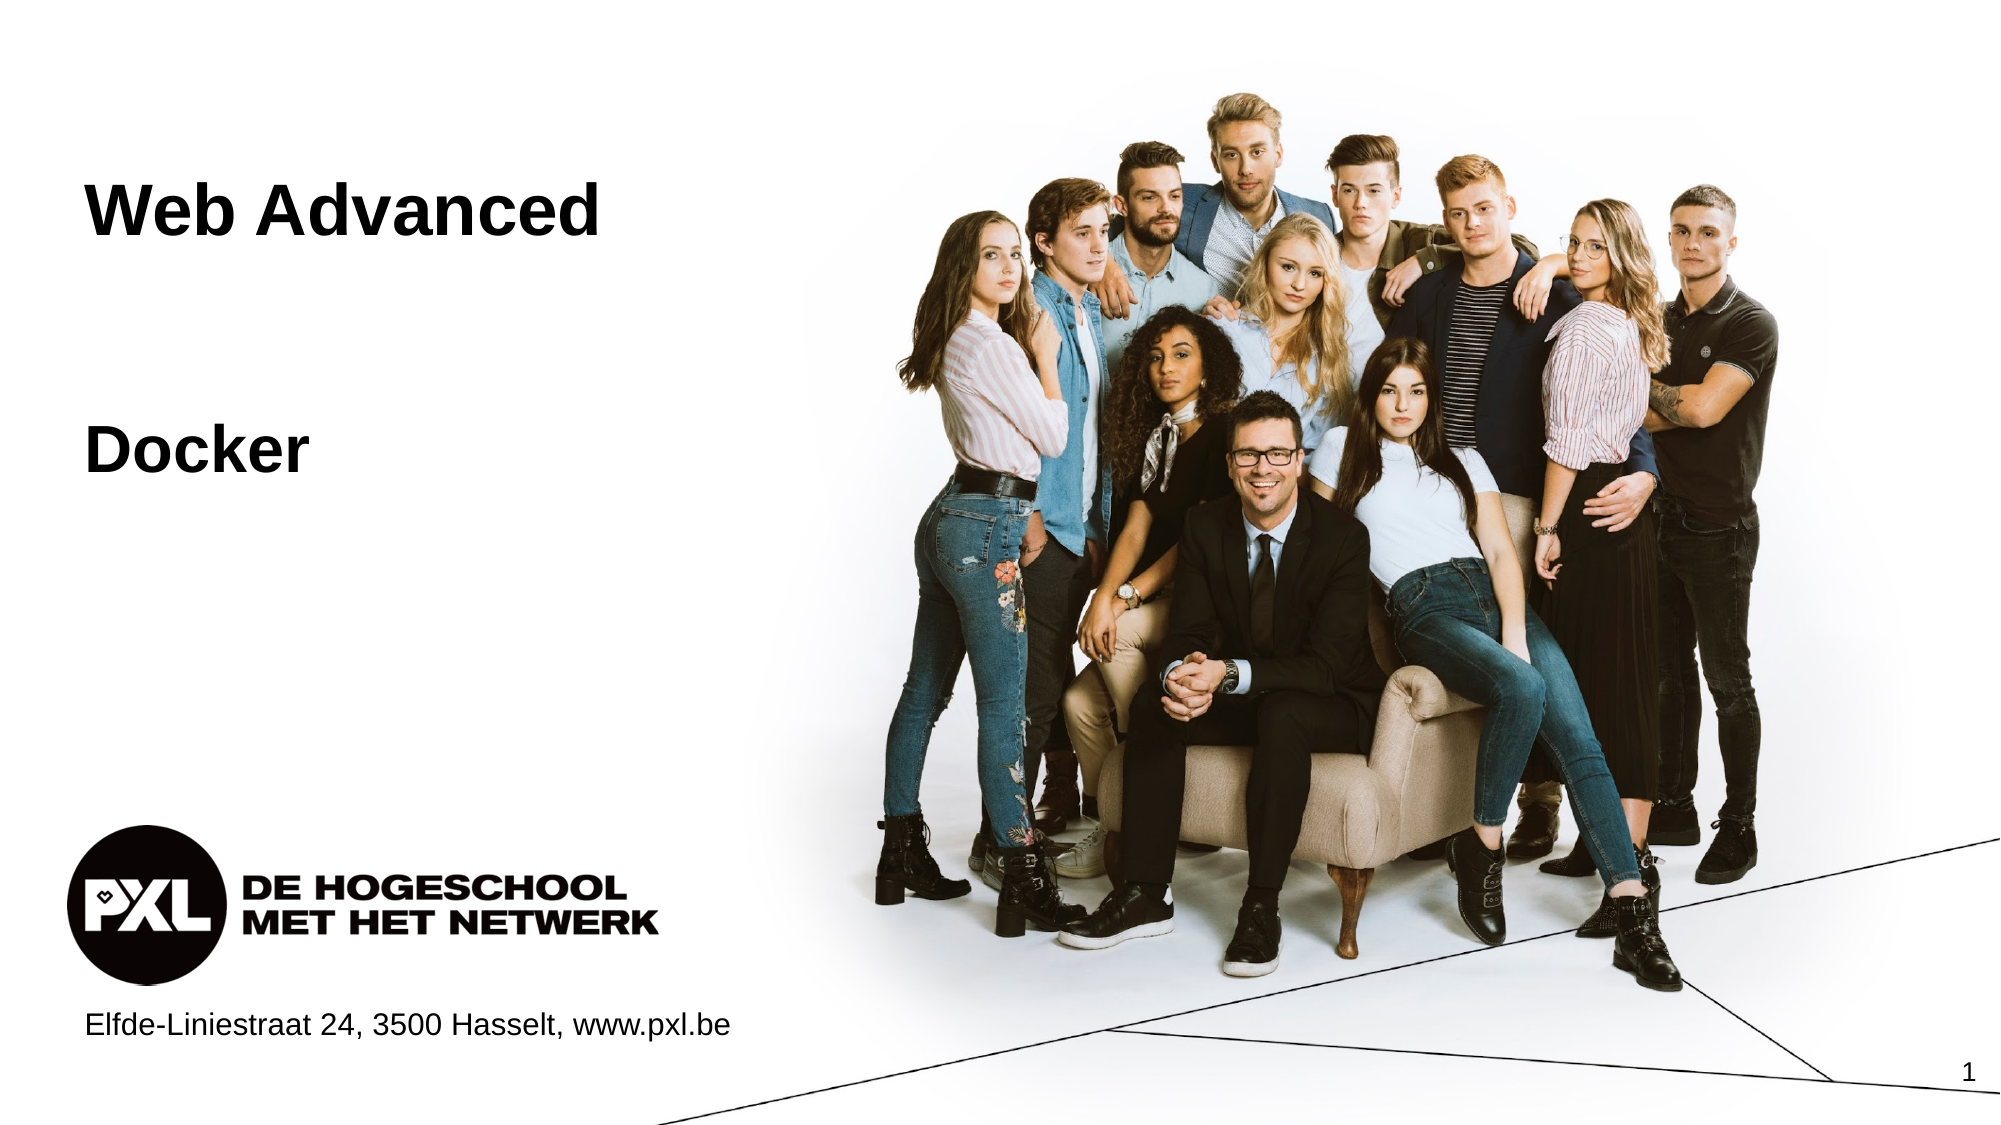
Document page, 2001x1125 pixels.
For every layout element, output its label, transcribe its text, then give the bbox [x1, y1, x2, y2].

text_box Web Advanced [84, 172, 882, 415]
text_box Docker [84, 414, 762, 745]
slide_number <number> [1871, 1038, 1992, 1125]
picture [67, 0, 2000, 1125]
